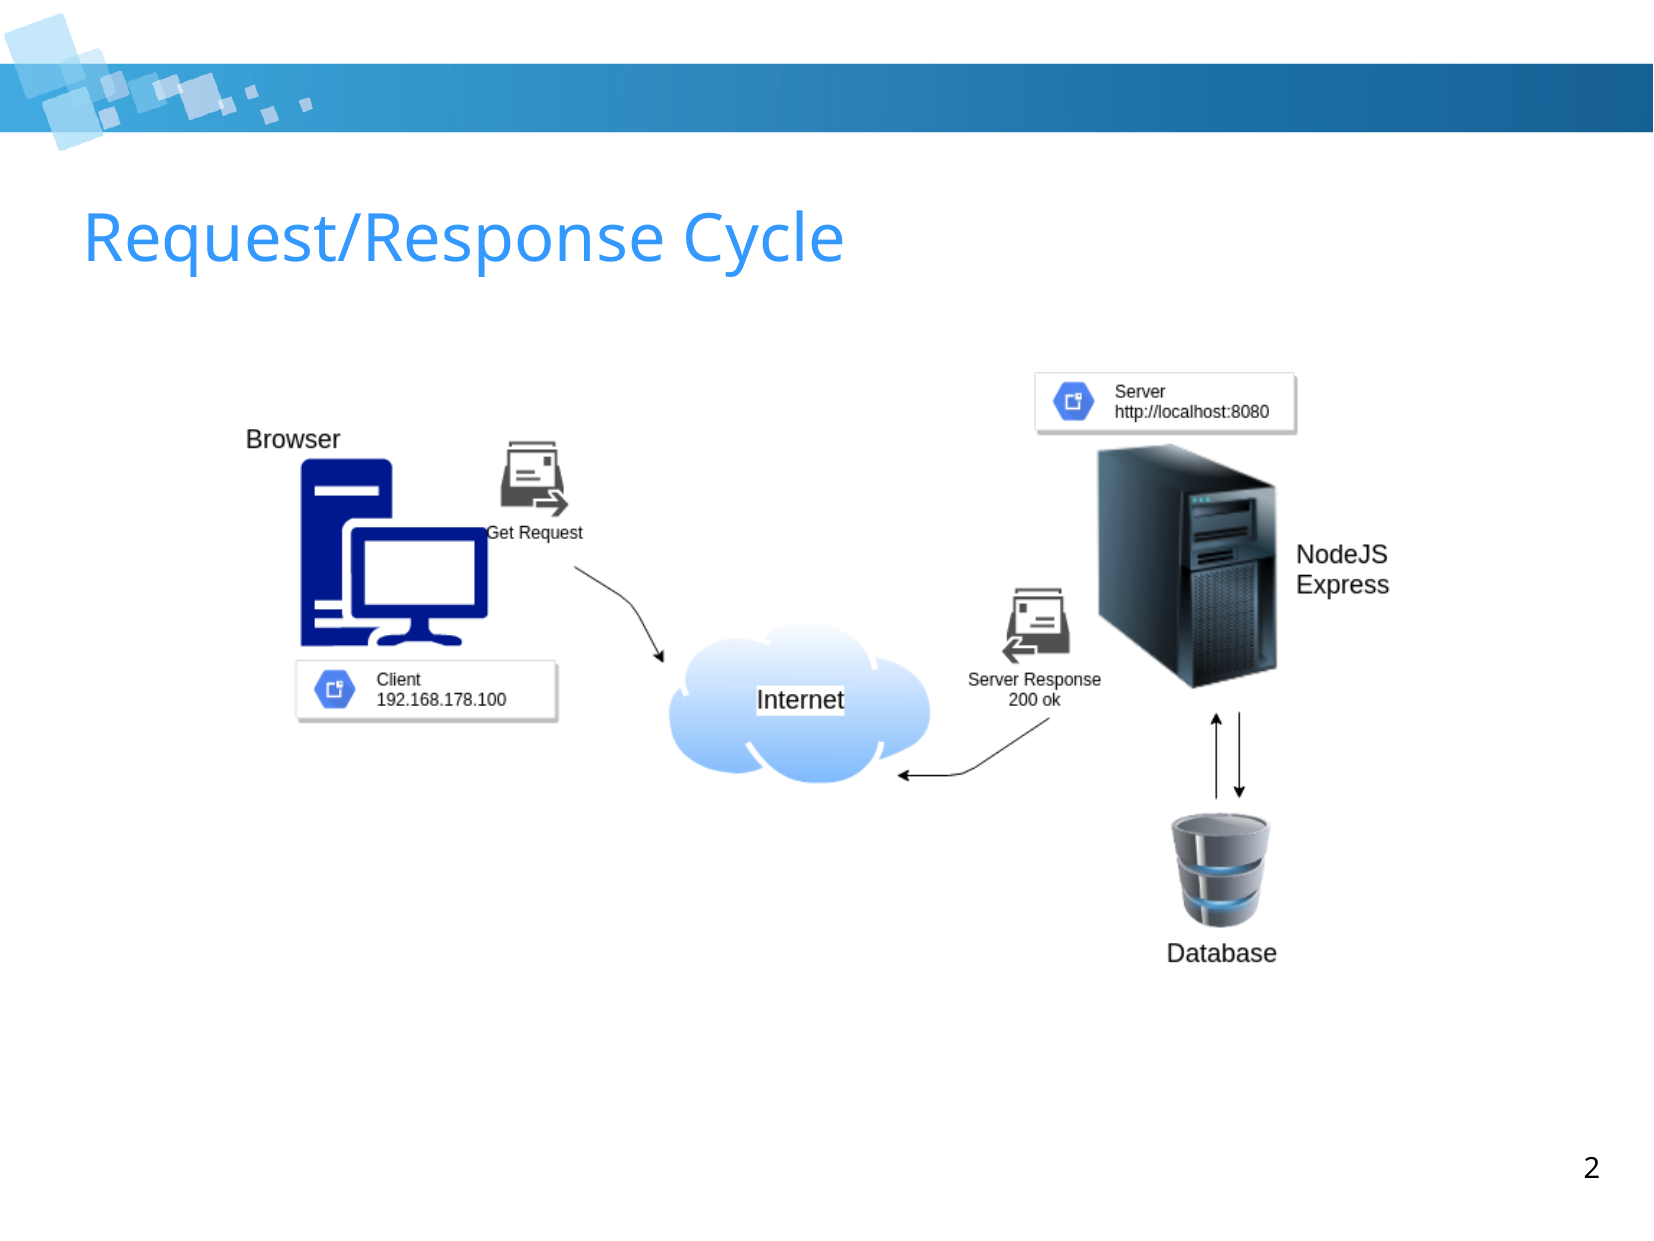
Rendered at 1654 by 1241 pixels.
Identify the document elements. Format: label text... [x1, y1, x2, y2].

title Request/Response Cycle [82, 139, 1571, 332]
picture [0, 0, 1653, 1238]
